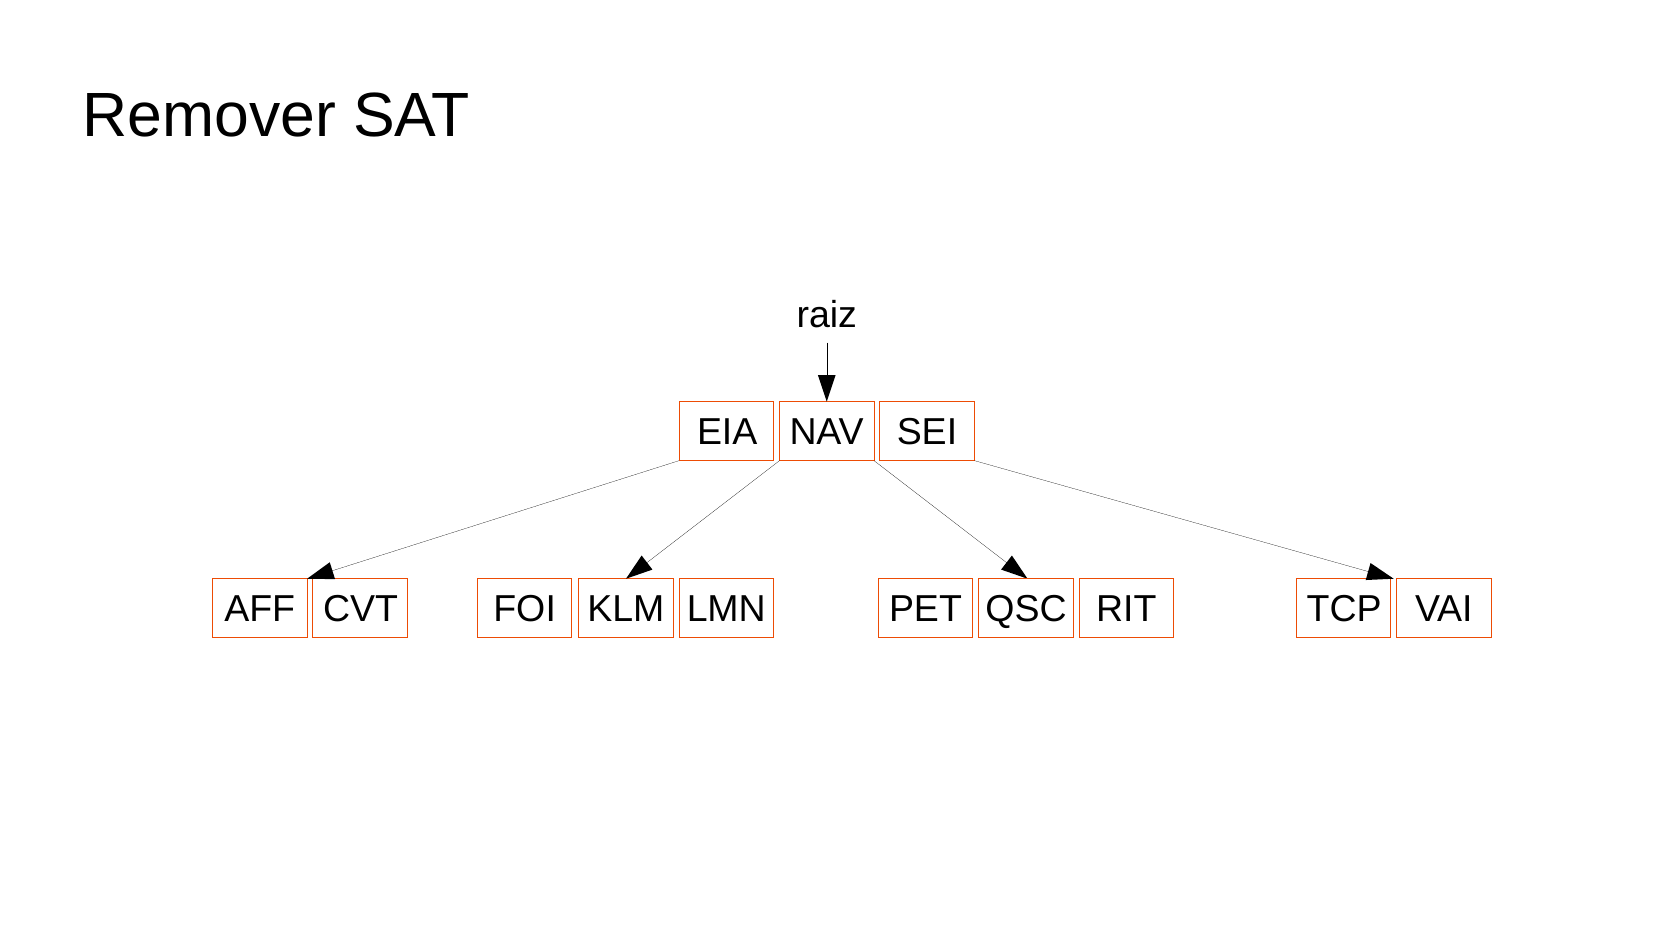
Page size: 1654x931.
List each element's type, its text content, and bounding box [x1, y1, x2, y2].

text_box QSC [978, 578, 1074, 638]
text_box PET [878, 578, 973, 638]
text_box VAI [1396, 578, 1492, 638]
text_box AFF [212, 578, 308, 638]
text_box KLM [578, 578, 674, 638]
title Remover SAT [82, 37, 1571, 193]
text_box LMN [679, 578, 774, 638]
text_box RIT [1079, 578, 1174, 638]
text_box NAV [779, 401, 875, 461]
text_box SEI [879, 401, 975, 461]
text_box TCP [1296, 578, 1391, 638]
text_box raiz [781, 285, 872, 343]
text_box FOI [477, 578, 572, 638]
text_box CVT [312, 578, 408, 638]
text_box EIA [679, 401, 774, 461]
